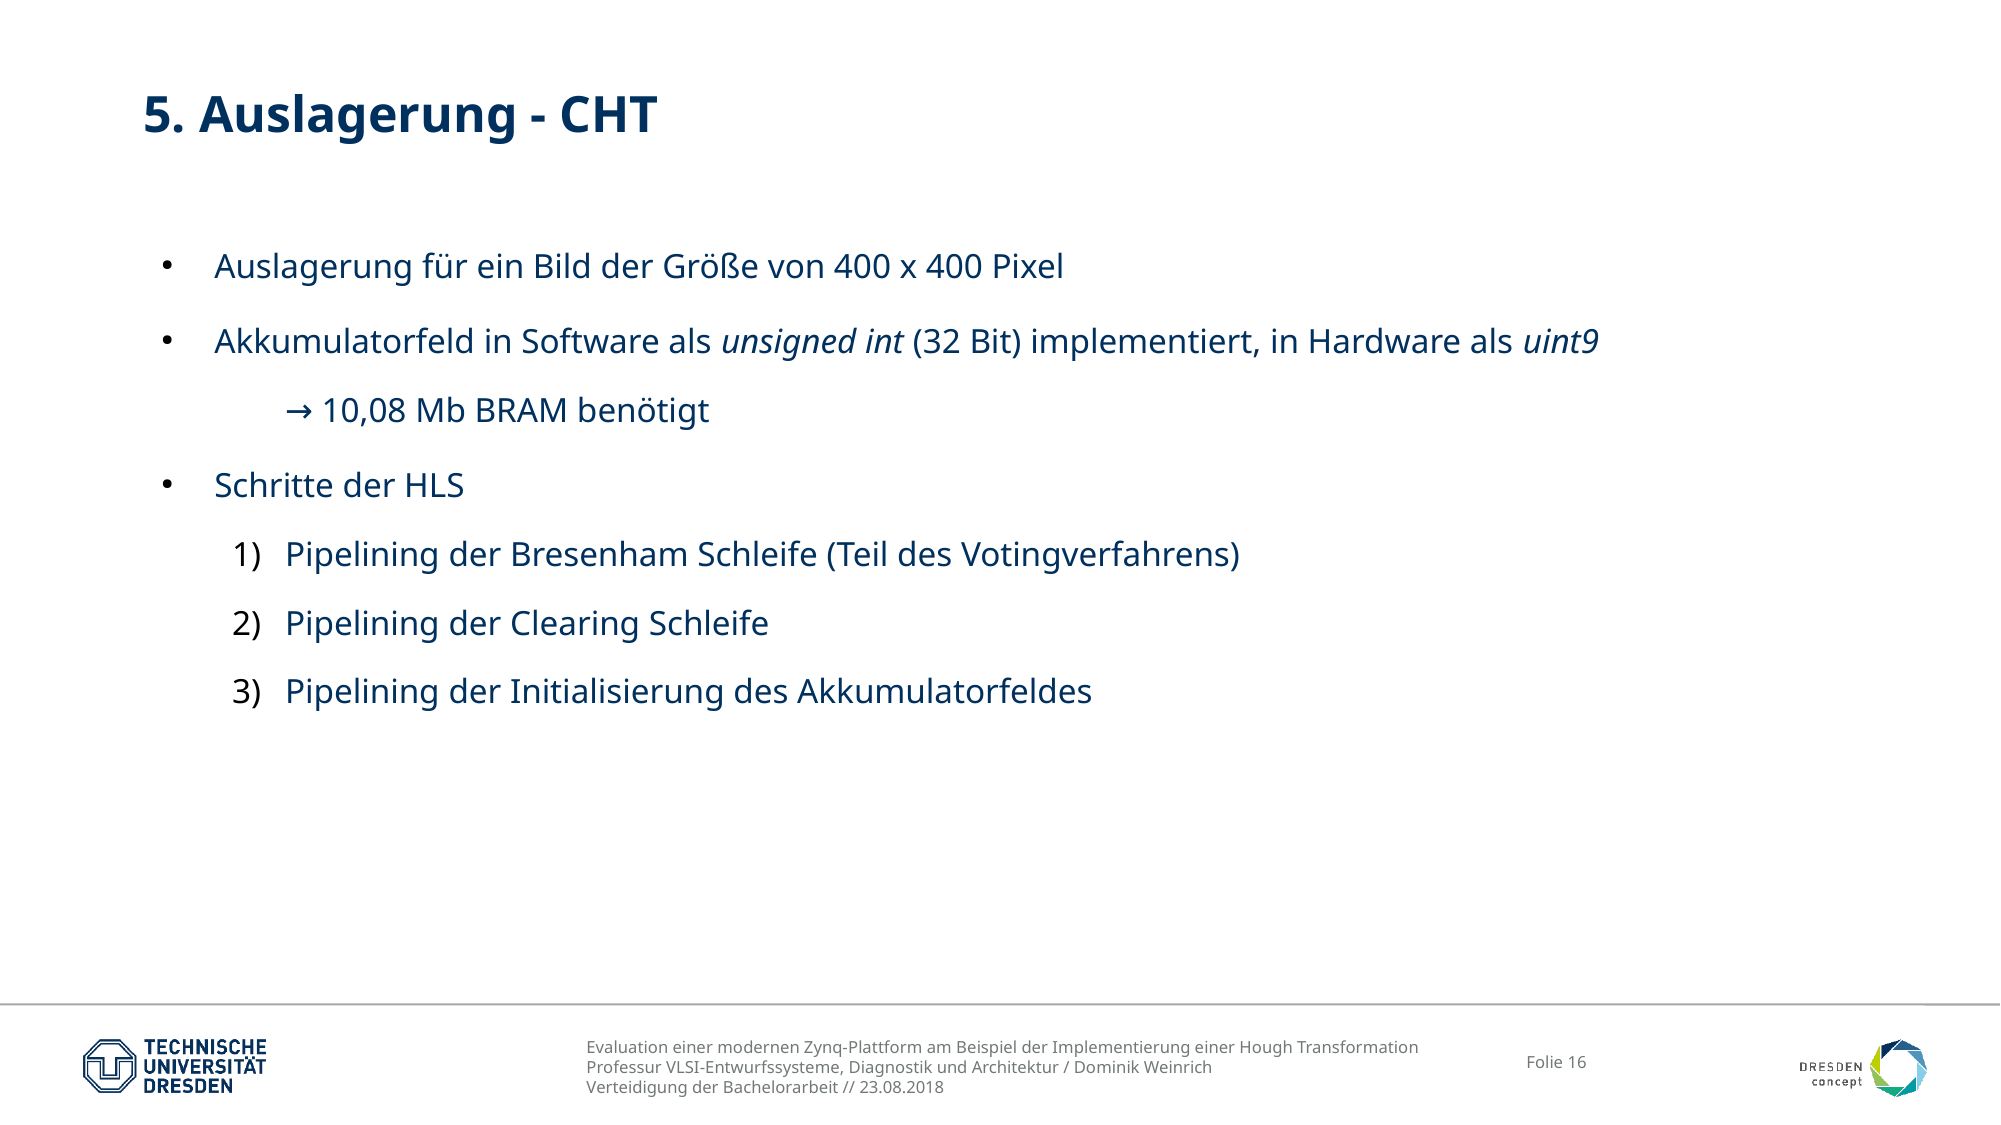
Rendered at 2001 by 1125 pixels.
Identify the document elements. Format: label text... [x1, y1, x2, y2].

list Auslagerung für ein Bild der Größe von 400 x 400 Pixel Akkumulatorfeld in Software als unsigned int (32 Bit) implementiert, in Hardware als uint9 → 10,08 Mb BRAM benötigt Schritte der HLS Pipelining der Bresenham Schleife (Teil des Votingverfahrens) Pipelining der Clearing Schleife Pipelining der Initialisierung des Akkumulatorfeldes [143, 243, 1880, 957]
picture [1800, 1039, 1927, 1097]
picture [83, 1039, 266, 1093]
title 5. Auslagerung - CHT [143, 56, 1880, 169]
